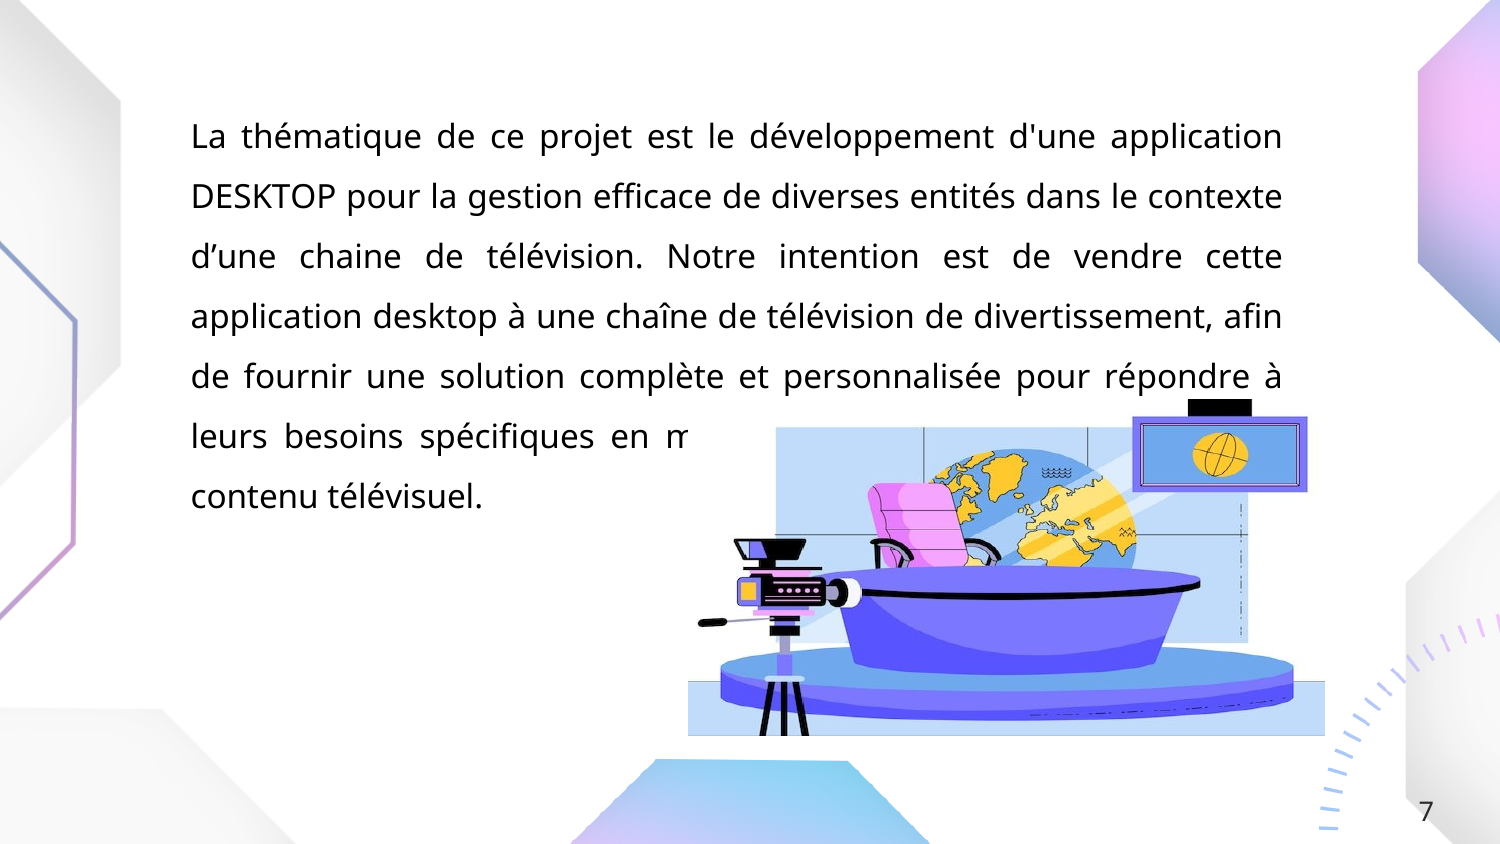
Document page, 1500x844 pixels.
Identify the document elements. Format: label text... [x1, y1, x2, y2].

slide_number 7 [1403, 779, 1494, 844]
picture [688, 399, 1325, 736]
text_box La thématique de ce projet est le développement d'une application DESKTOP pour la gestion efficace de diverses entités dans le contexte d’une chaine de télévision. Notre intention est de vendre cette application desktop à une chaîne de télévision de divertissement, afin de fournir une solution complète et personnalisée pour répondre à leurs besoins spécifiques en matière de gestion et de diffusion de contenu télévisuel. [175, 87, 1325, 460]
